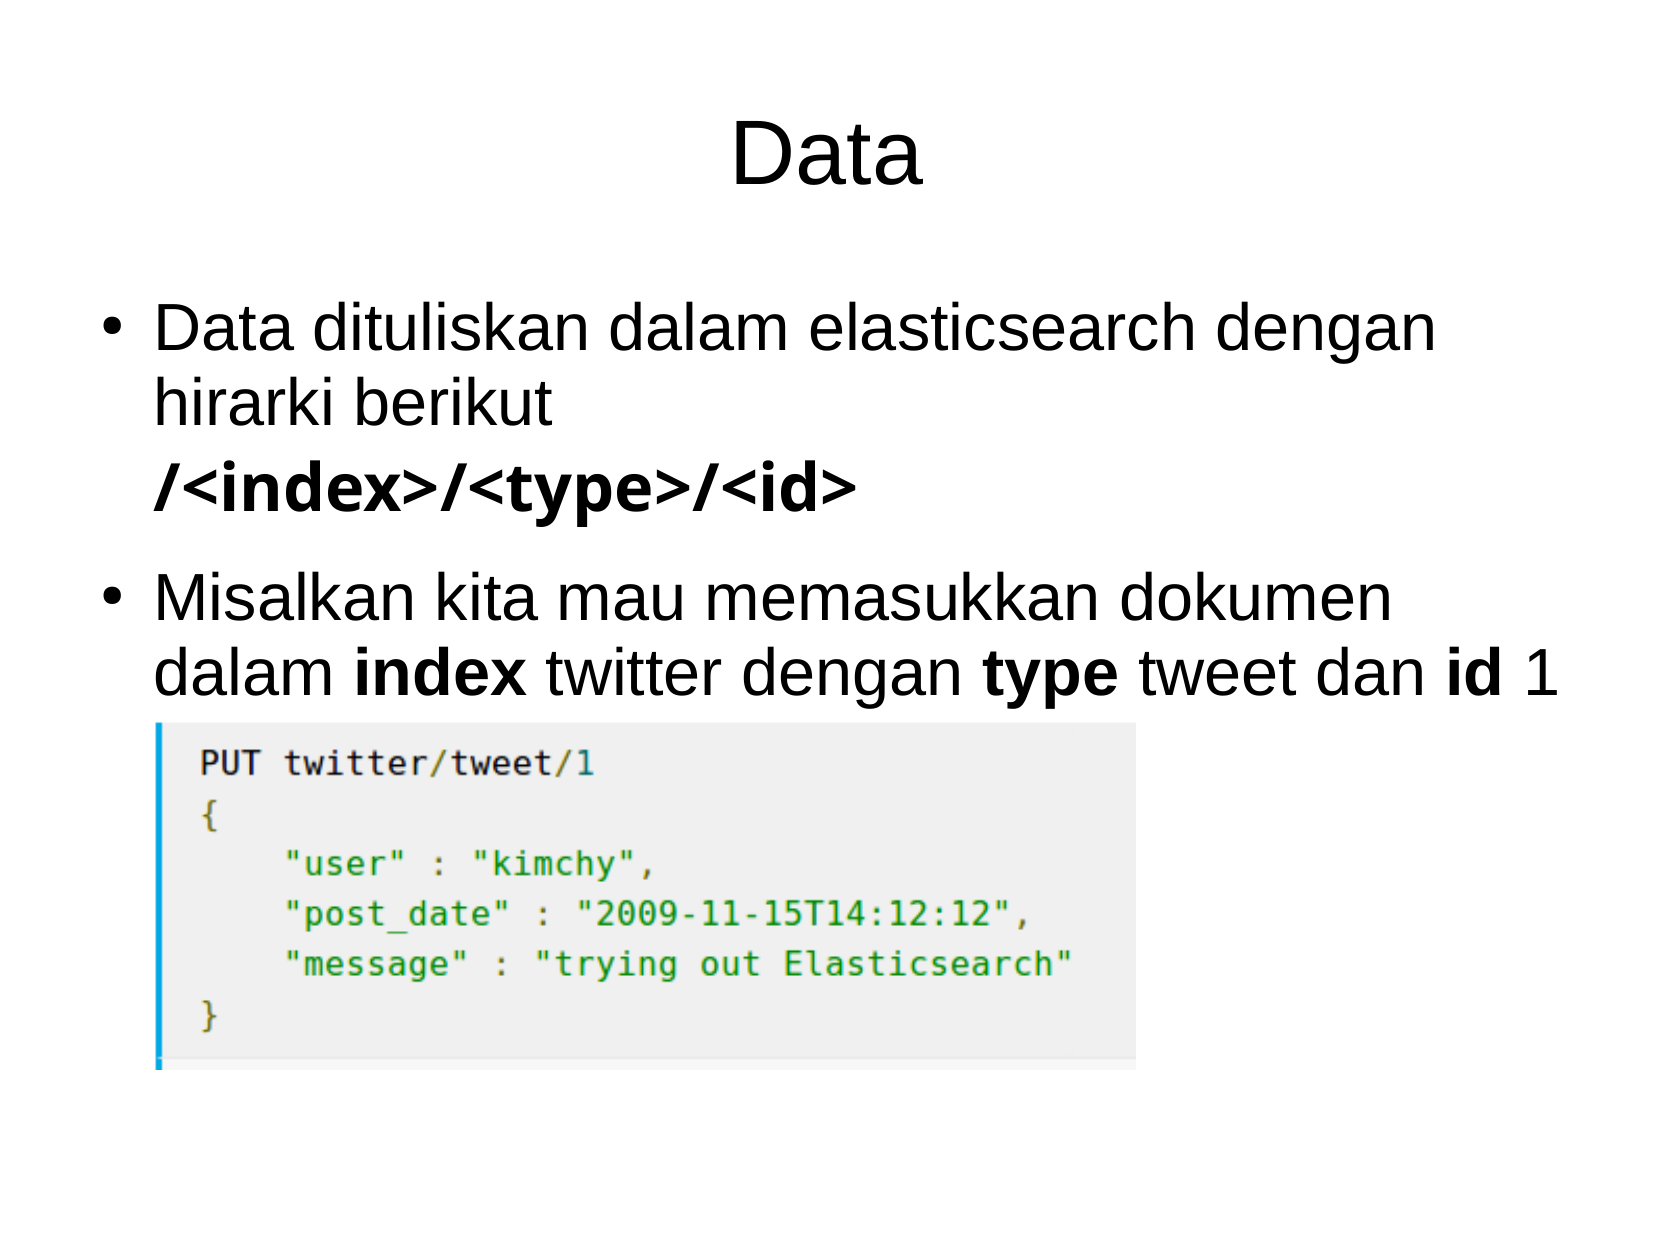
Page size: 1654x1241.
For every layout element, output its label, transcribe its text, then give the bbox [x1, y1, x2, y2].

title Data [82, 49, 1571, 257]
picture [150, 719, 1136, 1070]
list Data dituliskan dalam elasticsearch dengan hirarki berikut /<index>/<type>/<id> Misalkan kita mau memasukkan dokumen dalam index twitter dengan type tweet dan id 1 [82, 290, 1571, 1010]
